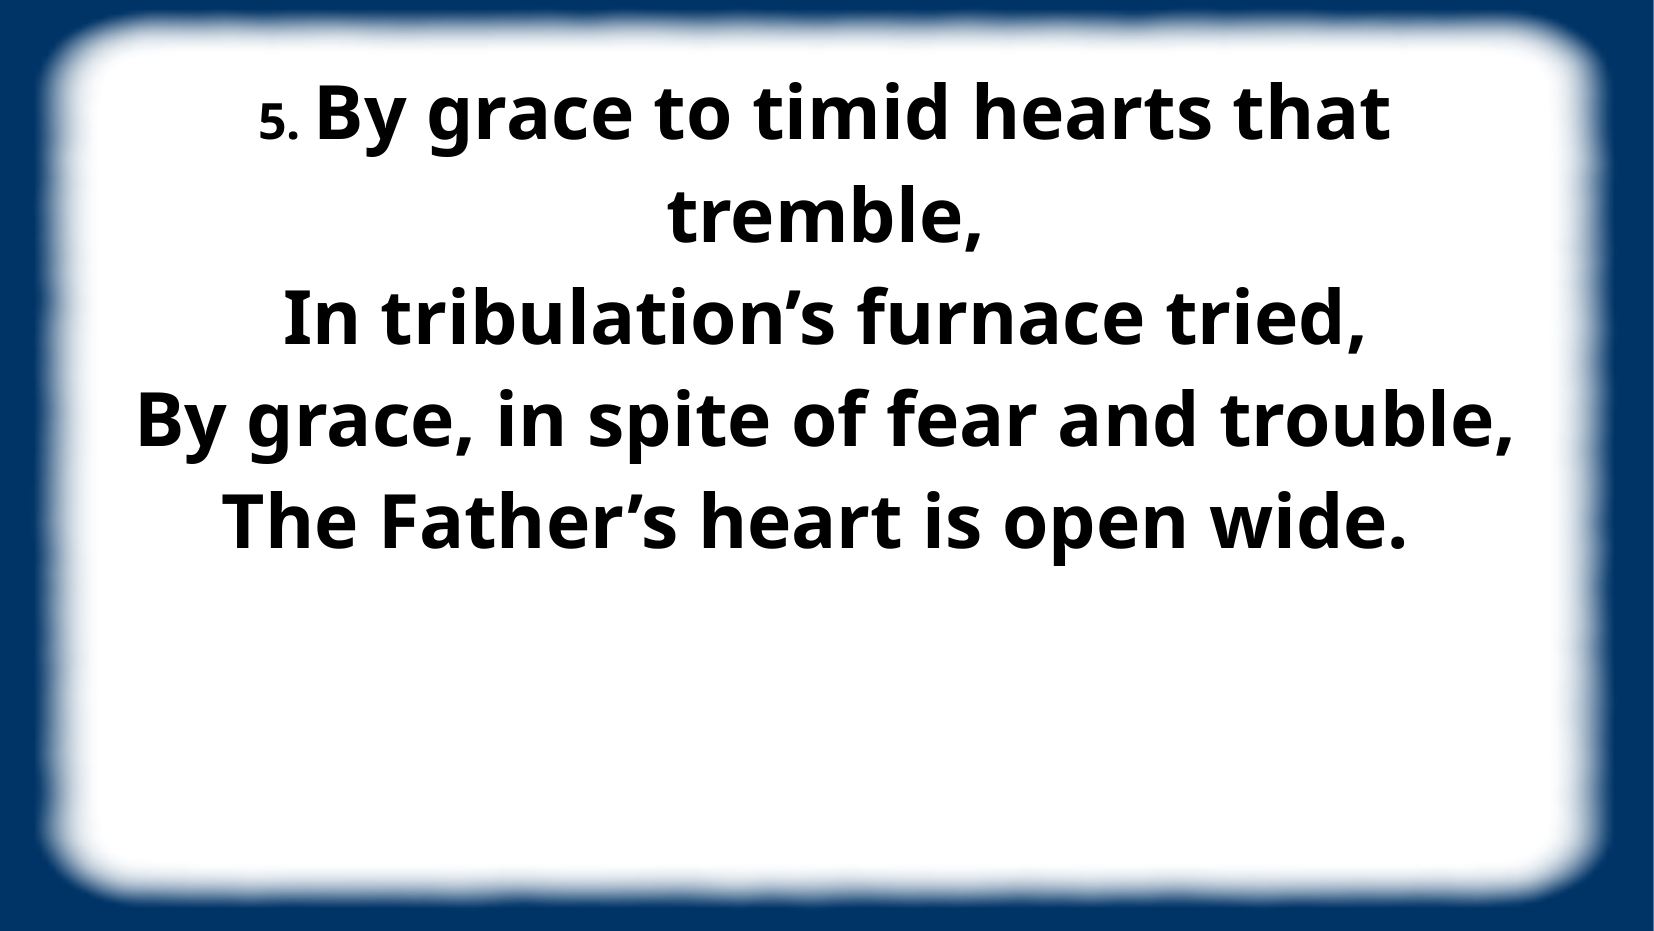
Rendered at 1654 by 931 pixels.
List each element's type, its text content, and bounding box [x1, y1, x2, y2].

text_box 5. By grace to timid hearts that tremble, In tribulation’s furnace tried, By grace, in spite of fear and trouble, The Father’s heart is open wide. [83, 52, 1569, 467]
picture [0, 0, 1654, 931]
